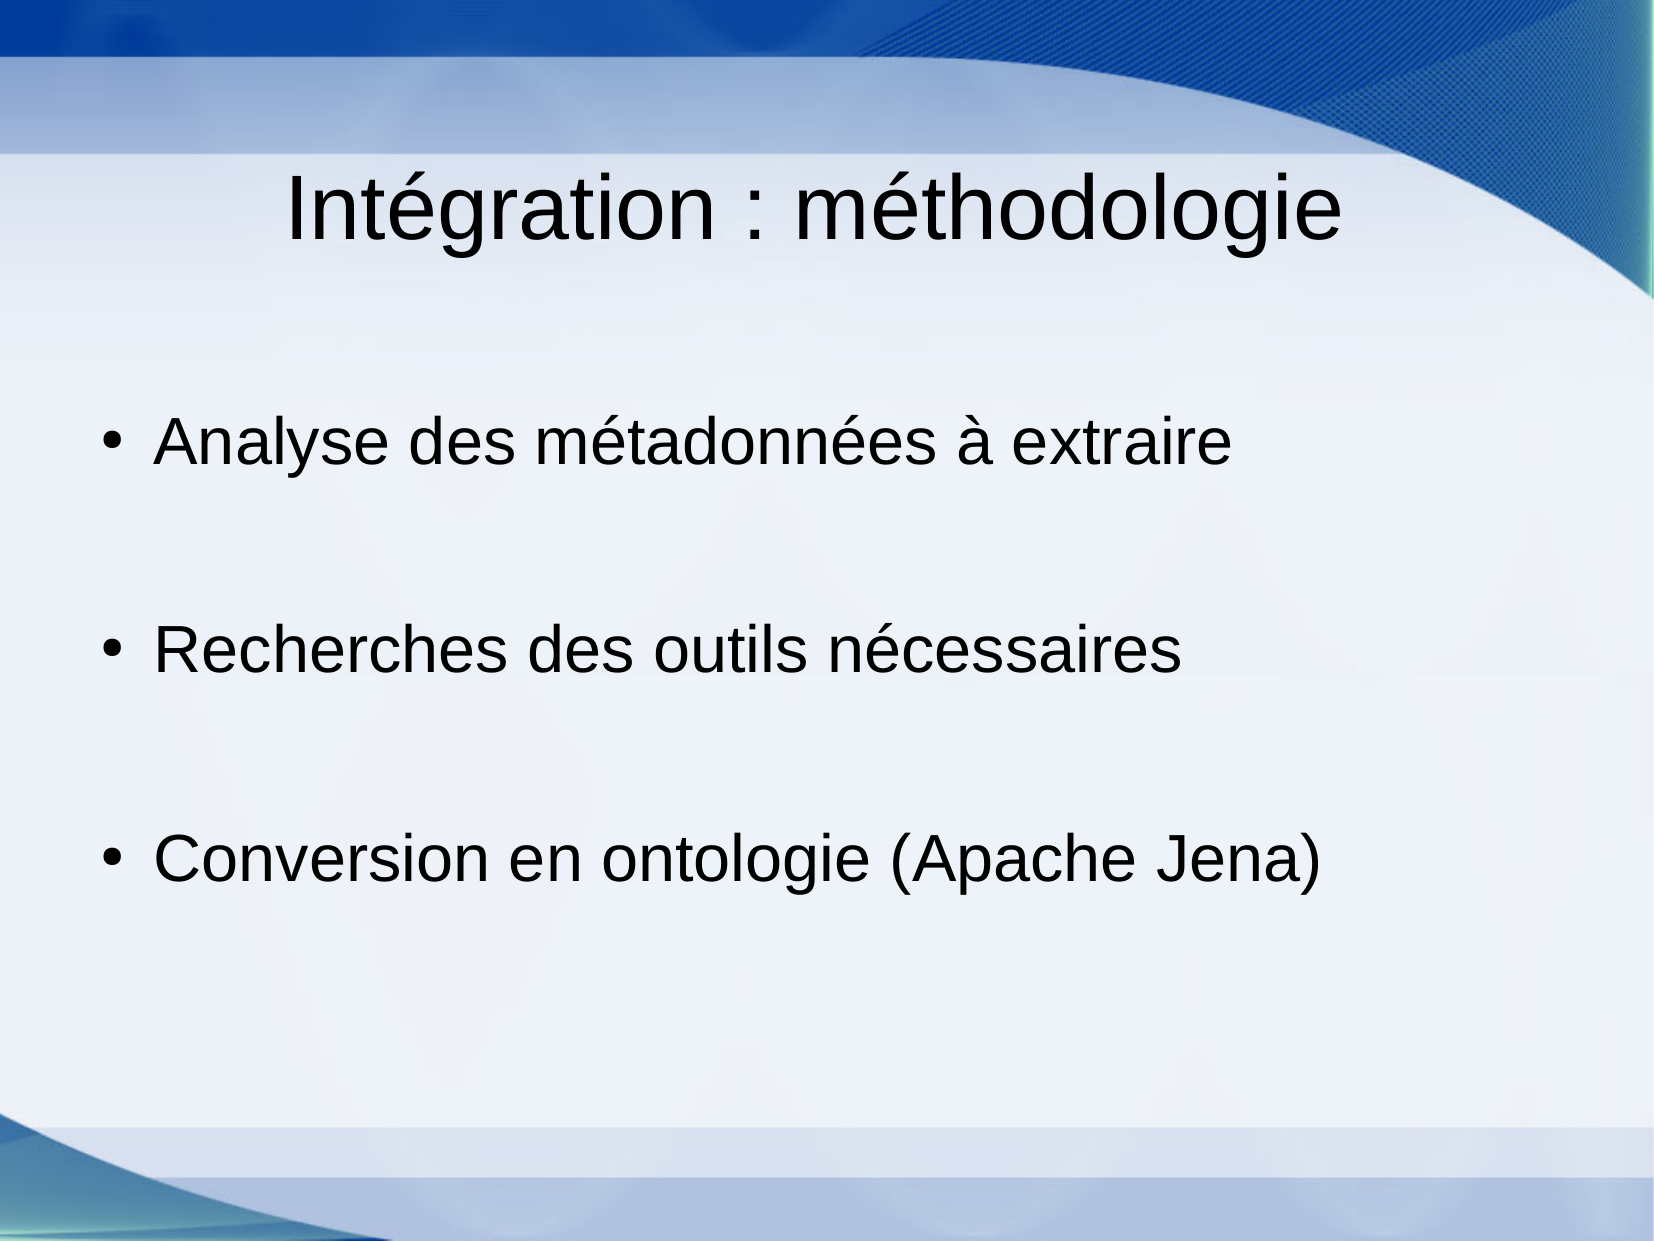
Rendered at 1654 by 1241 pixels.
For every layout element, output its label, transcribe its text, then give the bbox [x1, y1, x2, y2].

list Analyse des métadonnées à extraire Recherches des outils nécessaires Conversion en ontologie (Apache Jena) [82, 290, 1538, 1010]
picture [0, 0, 1654, 1241]
title Intégration : méthodologie [70, 155, 1560, 260]
